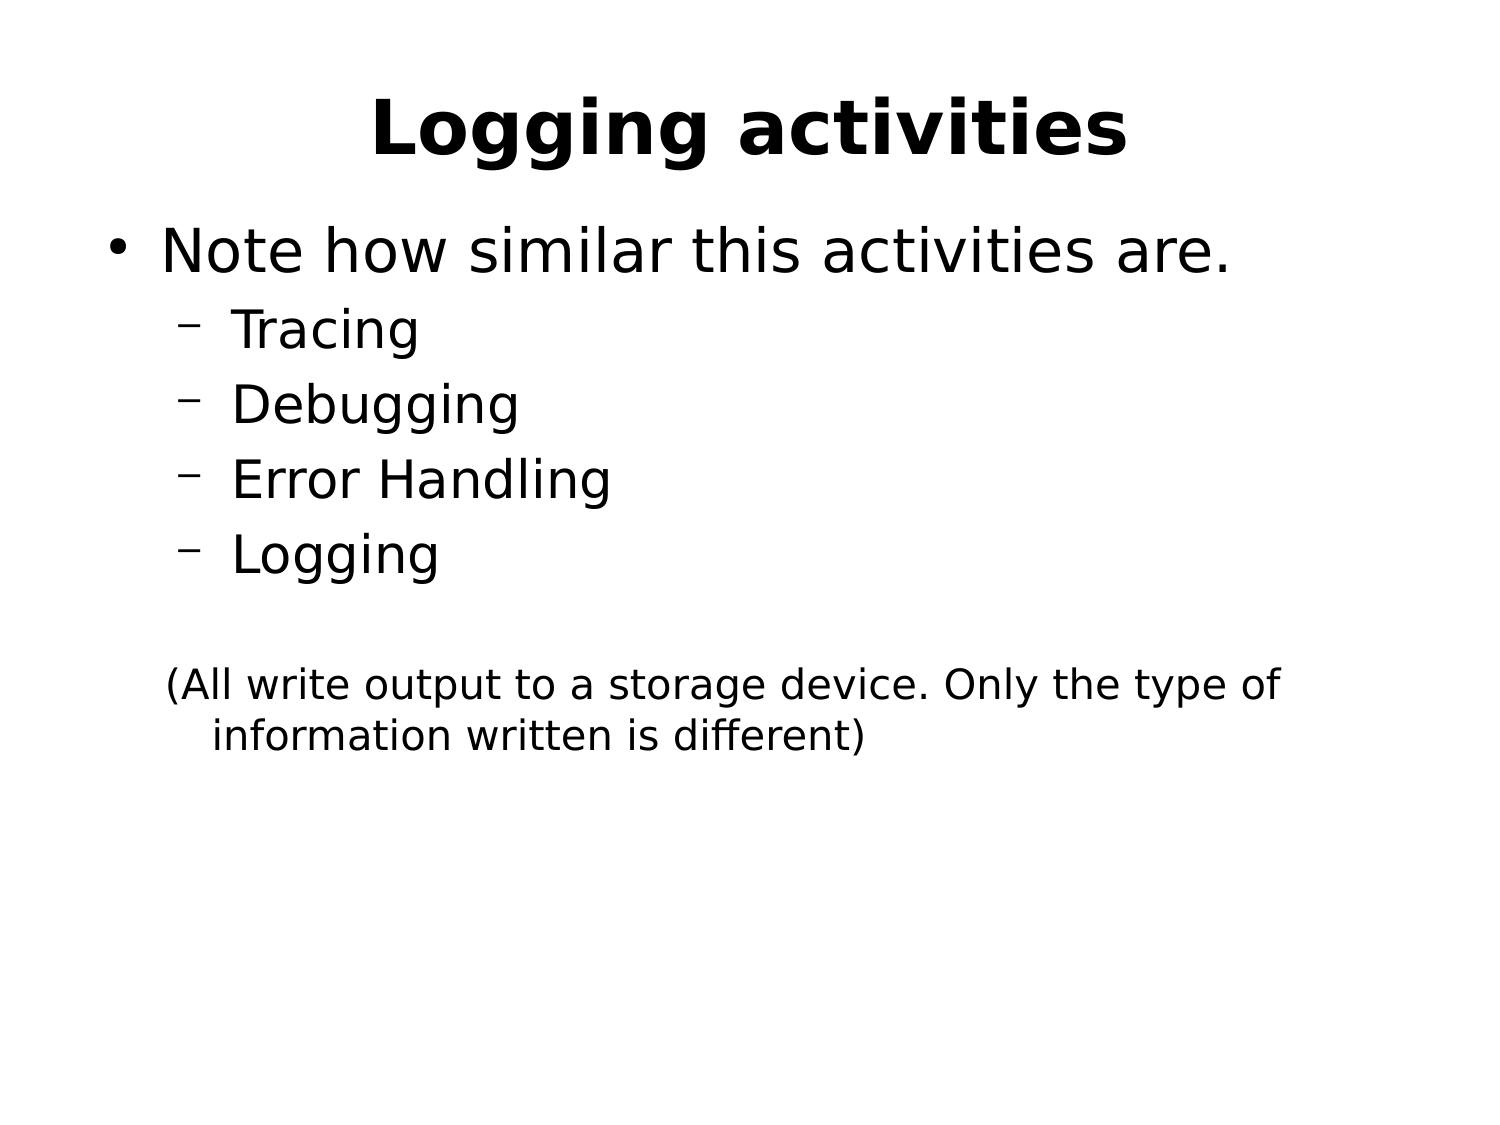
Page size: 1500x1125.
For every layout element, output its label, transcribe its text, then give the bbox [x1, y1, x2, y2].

title Logging activities [75, 44, 1425, 177]
list Note how similar this activities are. Tracing Debugging Error Handling Logging (All write output to a storage device. Only the type of information written is different) [75, 204, 1395, 1075]
